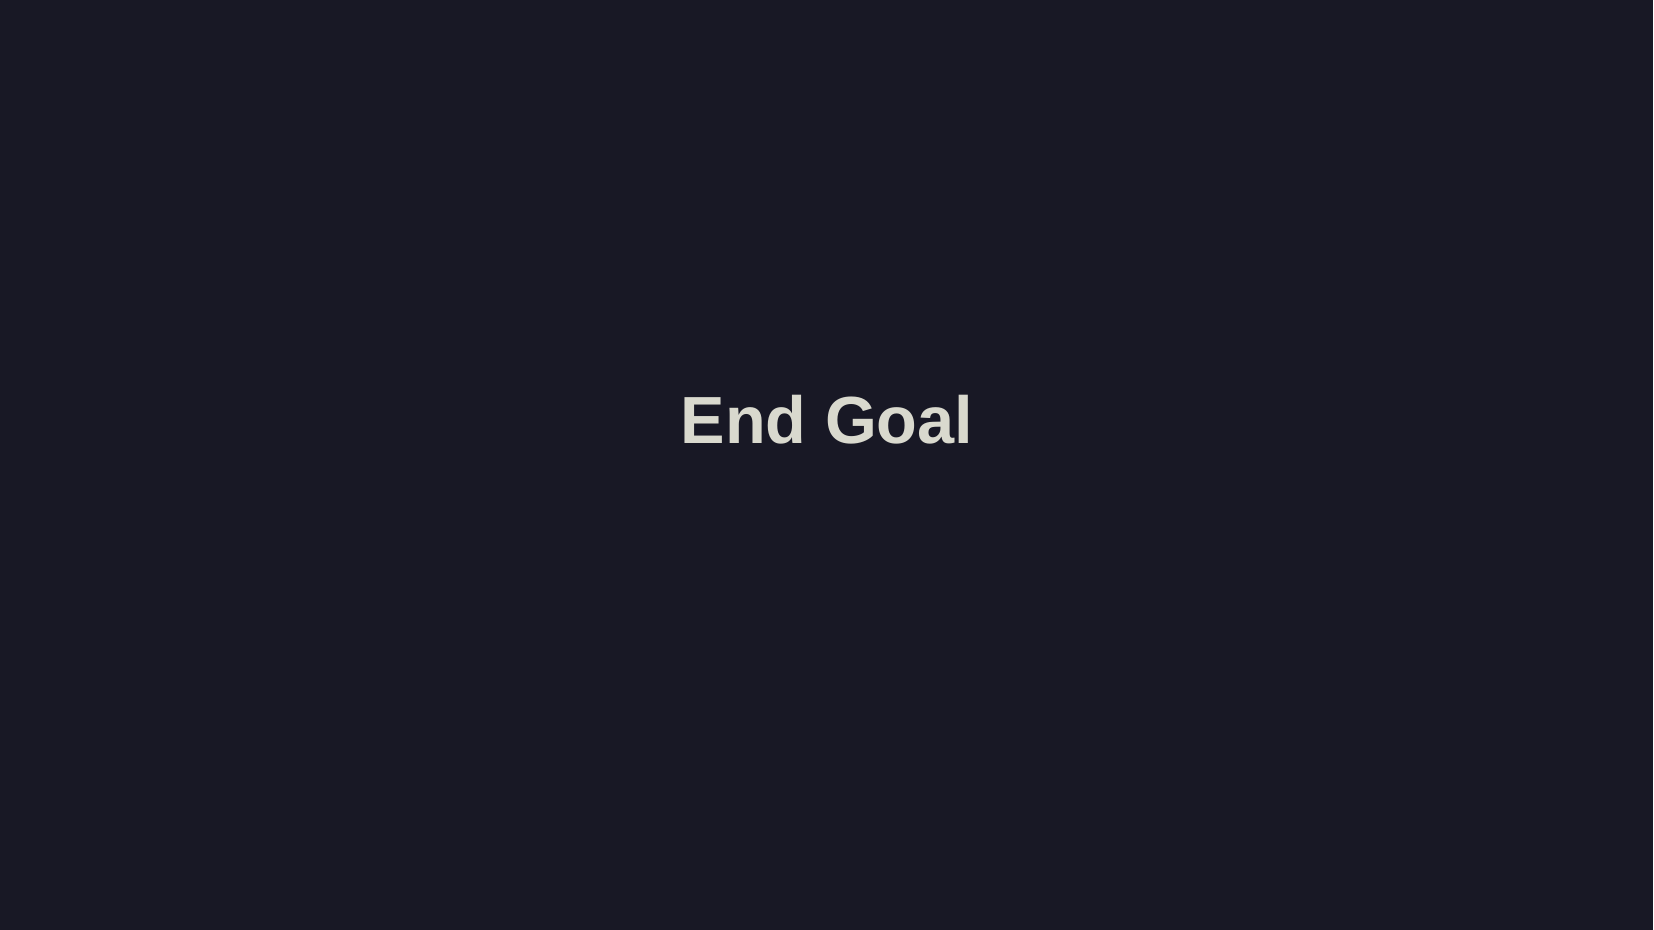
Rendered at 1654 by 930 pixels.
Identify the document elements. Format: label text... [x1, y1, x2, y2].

text_box End Goal [665, 376, 988, 466]
